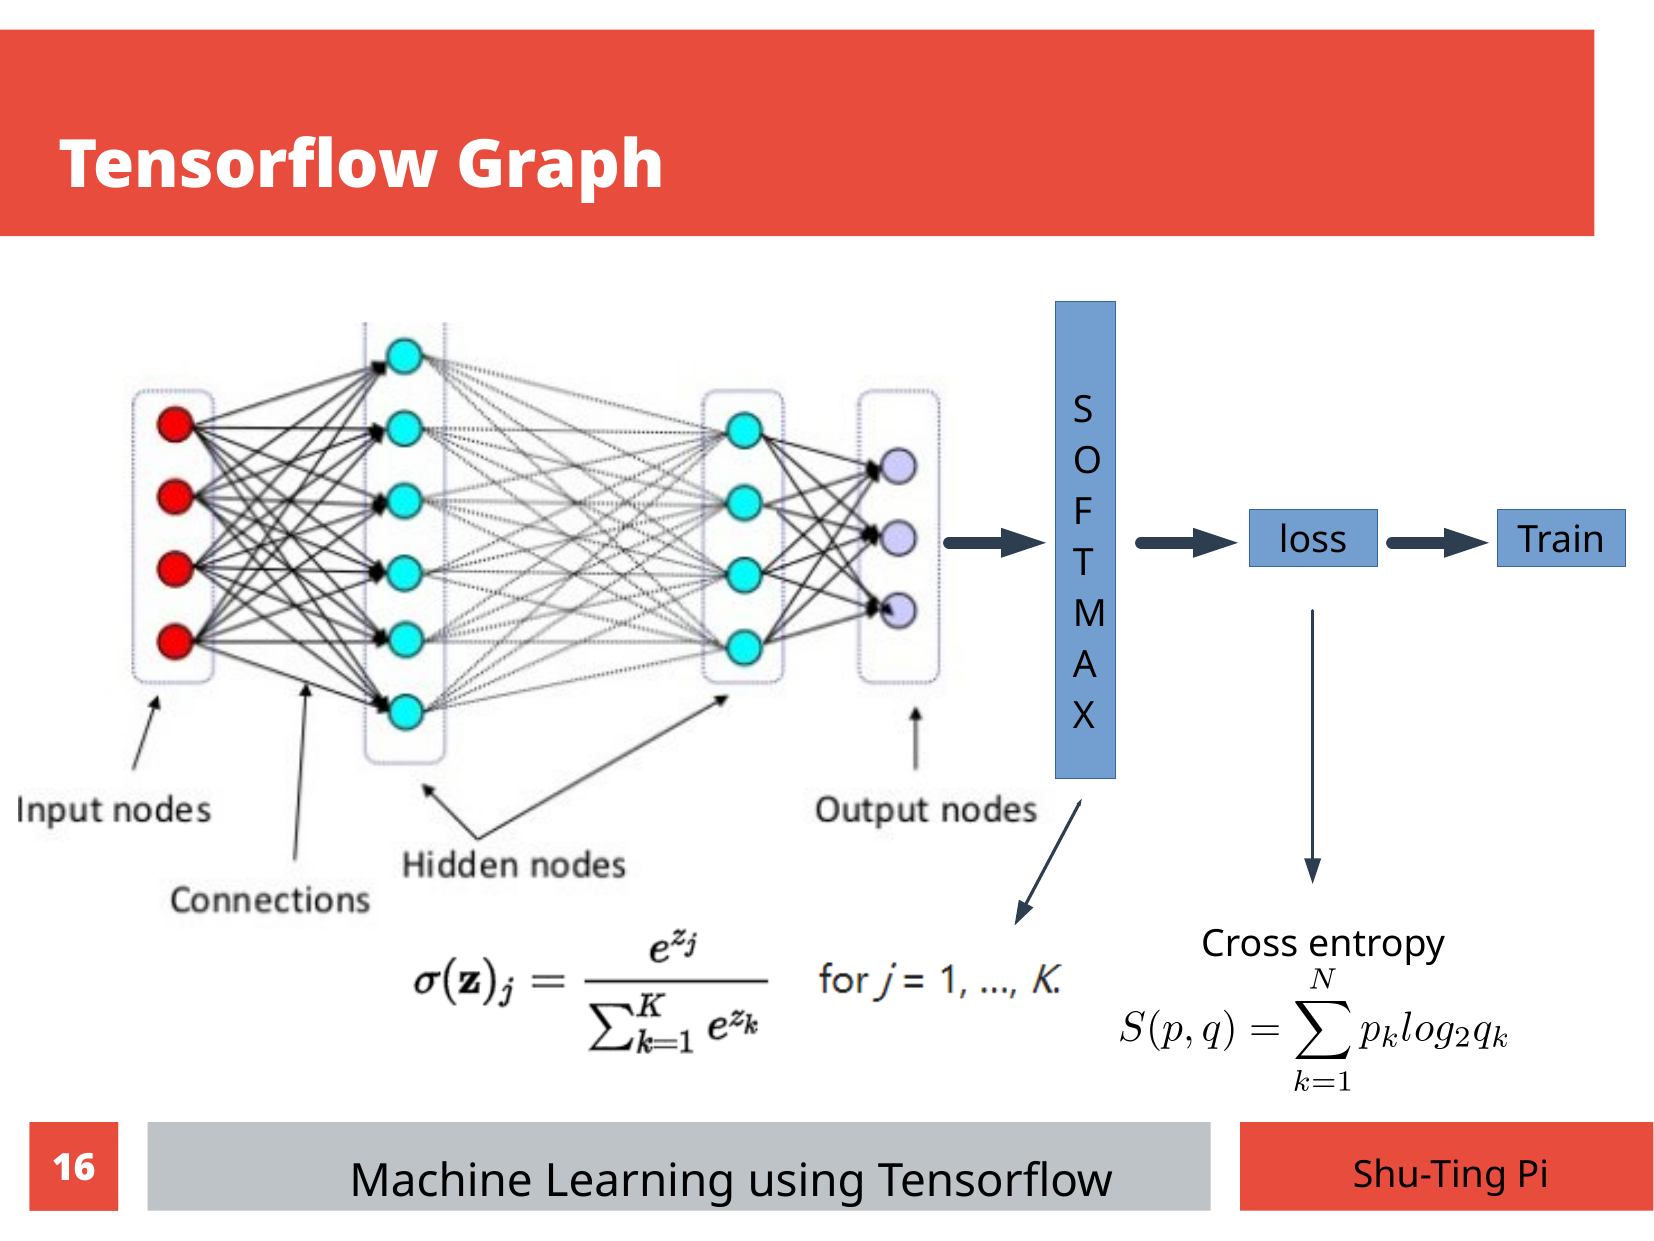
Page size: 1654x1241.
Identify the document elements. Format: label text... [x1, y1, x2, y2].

text_box [1055, 301, 1116, 779]
picture [18, 322, 1080, 1086]
text_box S O F T M A X [1058, 323, 1115, 765]
text_box Machine Learning using Tensorflow [334, 1139, 1220, 1241]
text_box loss [1249, 509, 1378, 567]
text_box Train [1497, 509, 1626, 567]
text_box Cross entropy [1186, 909, 1434, 968]
title Tensorflow Graph [59, 59, 1595, 207]
text_box Shu-Ting Pi [1338, 1140, 1573, 1203]
picture [1120, 968, 1507, 1091]
